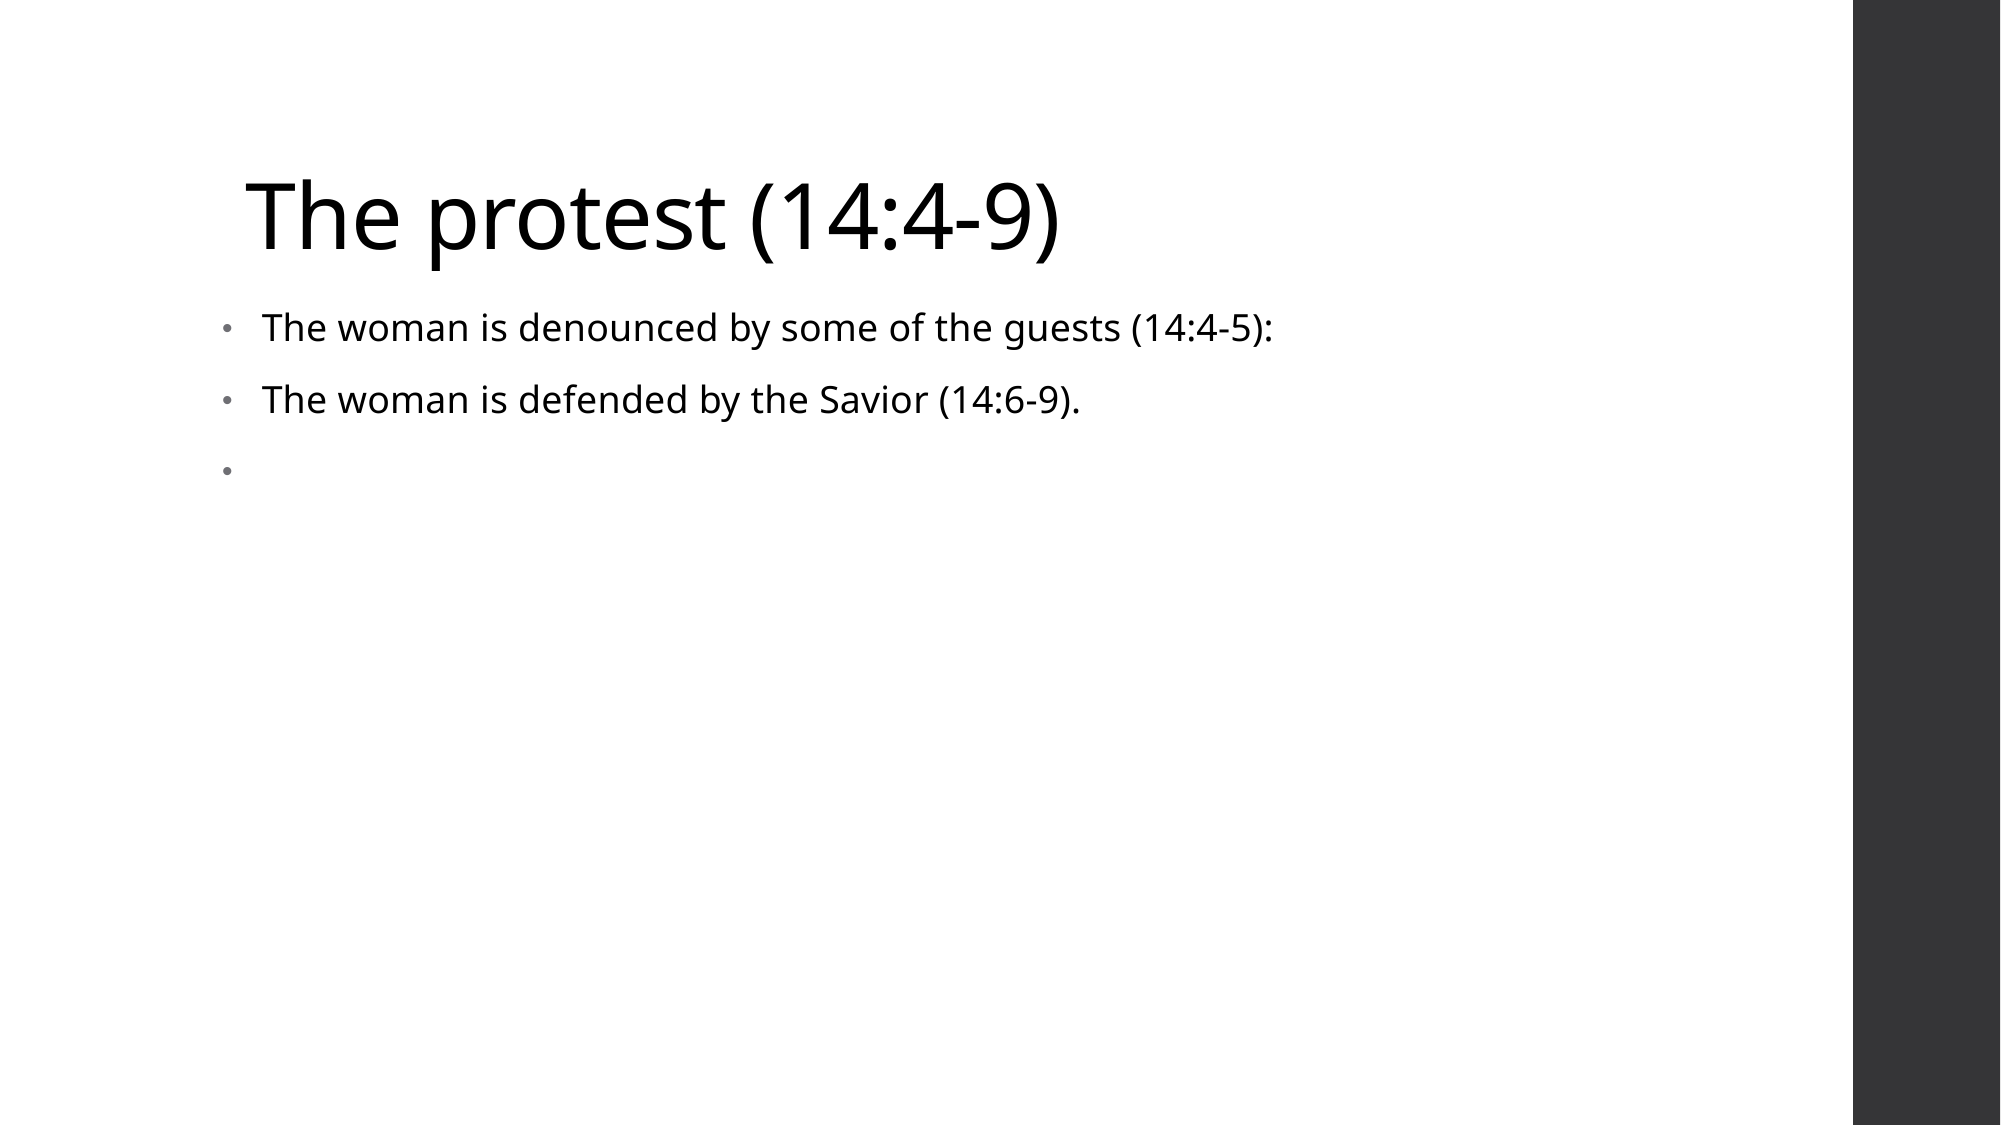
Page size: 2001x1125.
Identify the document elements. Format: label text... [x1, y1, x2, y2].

list The woman is denounced by some of the guests (14:4-5): The woman is defended by the Savior (14:6-9). [206, 299, 1617, 1014]
title The protest (14:4-9) [206, 60, 1797, 278]
